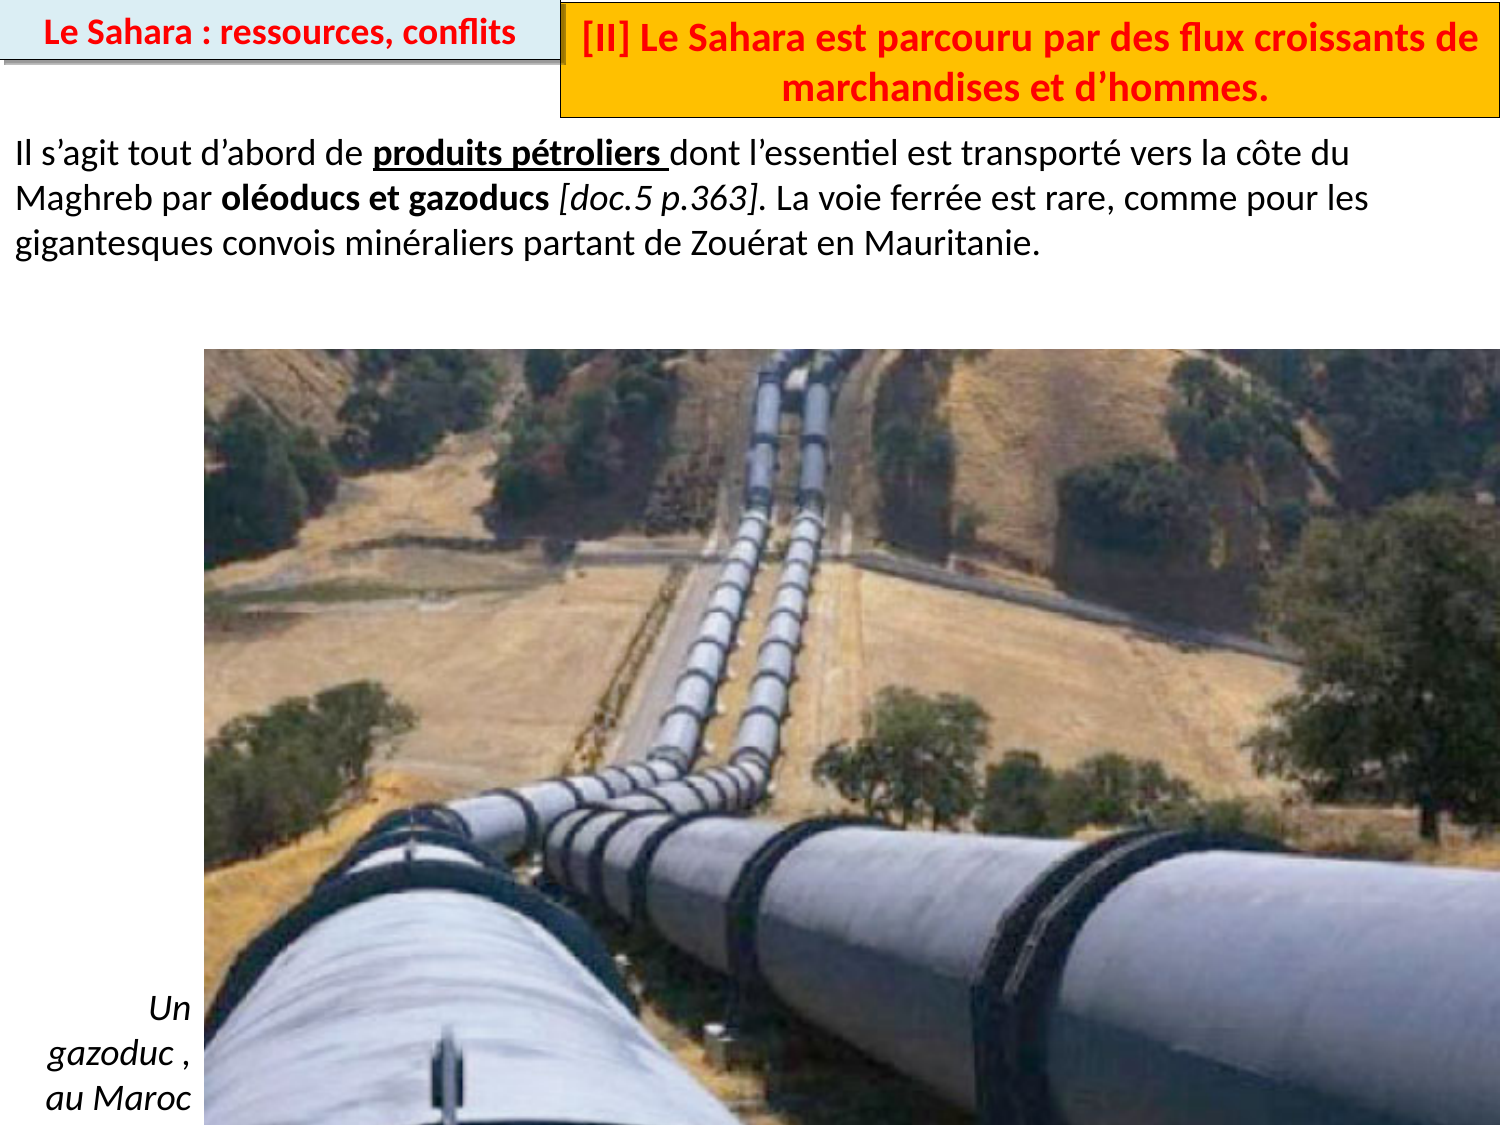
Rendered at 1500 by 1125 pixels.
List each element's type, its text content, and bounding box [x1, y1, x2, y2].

picture [204, 349, 1500, 1125]
text_box Un gazoduc , au Maroc [1, 975, 207, 1125]
text_box Le Sahara : ressources, conflits [0, 0, 561, 60]
text_box [II] Le Sahara est parcouru par des flux croissants de marchandises et d’hommes. [560, 2, 1500, 118]
text_box Il s’agit tout d’abord de produits pétroliers dont l’essentiel est transporté vers la côte du Maghreb par oléoducs et gazoducs [doc.5 p.363]. La voie ferrée est rare, comme pour les gigantesques convois minéraliers partant de Zouérat en Mauritanie. [0, 120, 1500, 271]
